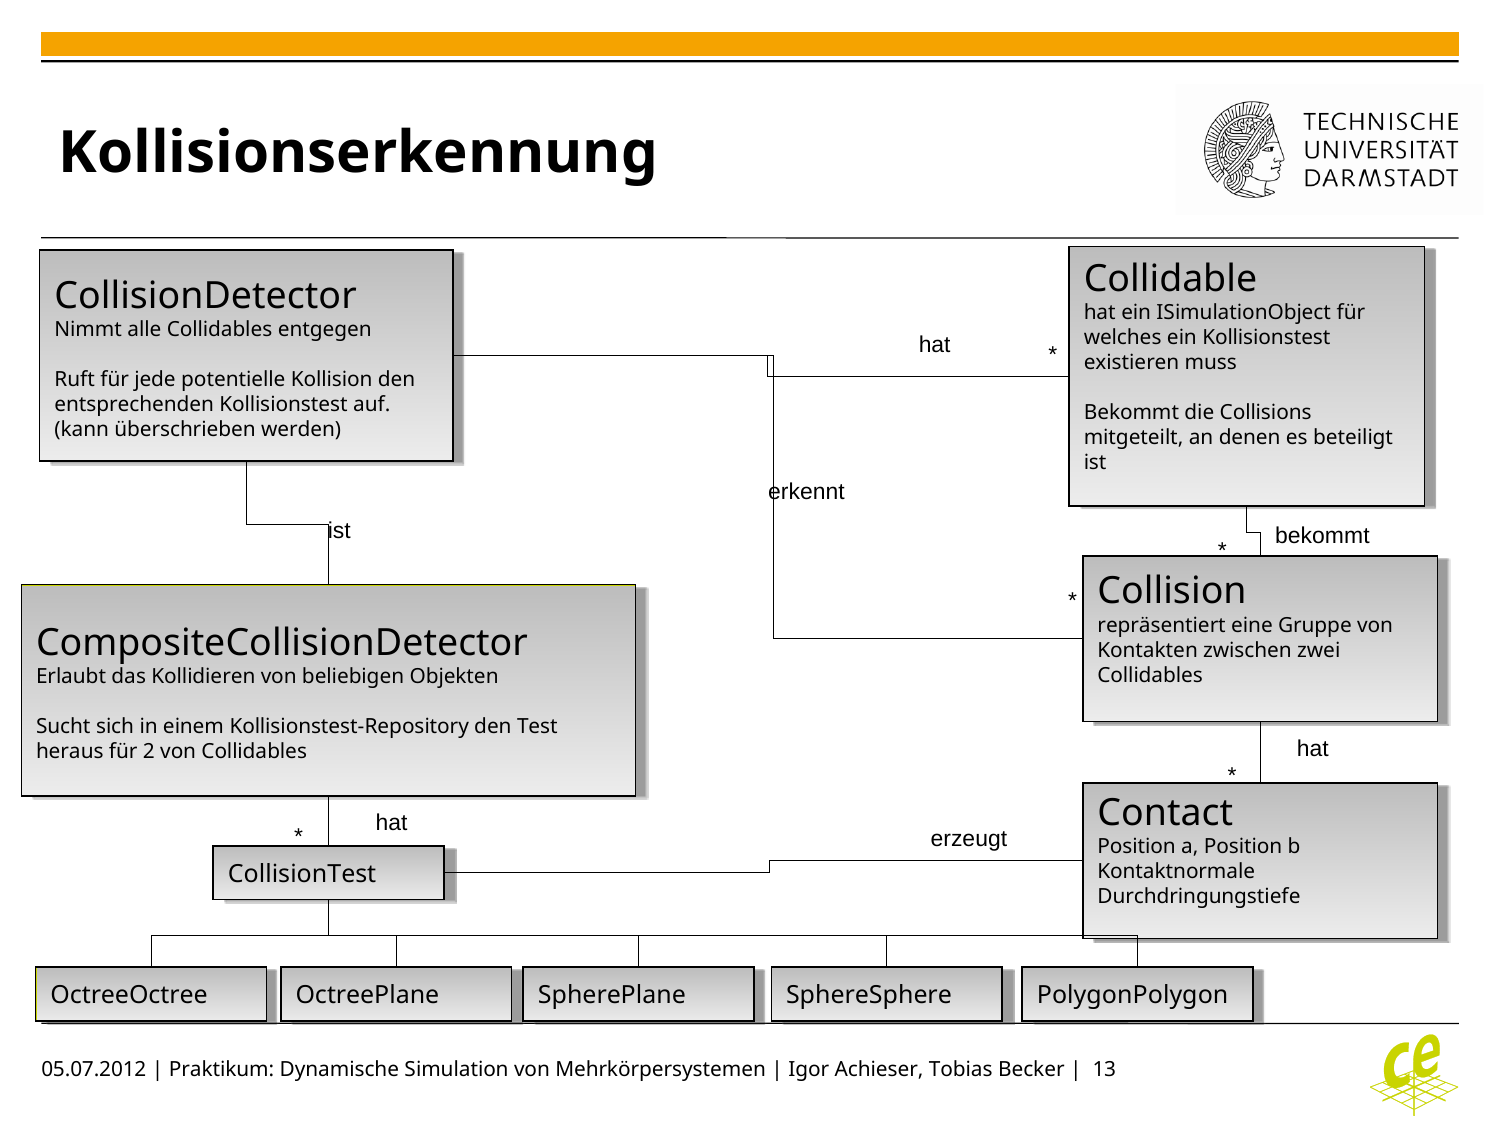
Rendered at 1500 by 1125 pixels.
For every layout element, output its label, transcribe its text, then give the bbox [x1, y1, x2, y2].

text_box PolygonPolygon [1022, 967, 1253, 1021]
text_box * [279, 814, 319, 858]
text_box Contact Position a, Position b Kontaktnormale Durchdringungstiefe [1082, 782, 1438, 939]
text_box CompositeCollisionDetector Erlaubt das Kollidieren von beliebigen Objekten Sucht sich in einem Kollisionstest-Repository den Test heraus für 2 von Collidables [21, 584, 636, 796]
text_box CollisionTest [213, 846, 444, 900]
text_box OctreeOctree [35, 967, 267, 1021]
text_box SphereSphere [771, 967, 1003, 1021]
text_box bekommt [1260, 513, 1385, 557]
text_box * [1203, 528, 1242, 572]
text_box erzeugt [915, 815, 1023, 859]
text_box * [1053, 577, 1093, 621]
text_box hat [1282, 725, 1344, 769]
text_box hat [360, 799, 423, 843]
text_box 05.07.2012 | Praktikum: Dynamische Simulation von Mehrkörpersystemen | Igor Achieser, Tobias Becker | <Nummer> [41, 1055, 1223, 1095]
text_box CollisionDetector Nimmt alle Collidables entgegen Ruft für jede potentielle Kollision den entsprechenden Kollisionstest auf. (kann überschrieben werden) [39, 249, 454, 462]
text_box Kollisionserkennung [58, 80, 1188, 218]
text_box Collidable hat ein ISimulationObject für welches ein Kollisionstest existieren muss Bekommt die Collisions mitgeteilt, an denen es beteiligt ist [1068, 246, 1425, 507]
picture [1188, 84, 1484, 215]
text_box erkennt [753, 468, 860, 512]
text_box ist [313, 508, 366, 552]
text_box OctreePlane [280, 967, 512, 1021]
text_box Collision repräsentiert eine Gruppe von Kontakten zwischen zwei Collidables [1082, 556, 1438, 722]
text_box SpherePlane [523, 967, 754, 1021]
text_box * [1033, 331, 1073, 375]
text_box hat [903, 322, 966, 366]
text_box * [1212, 753, 1252, 797]
